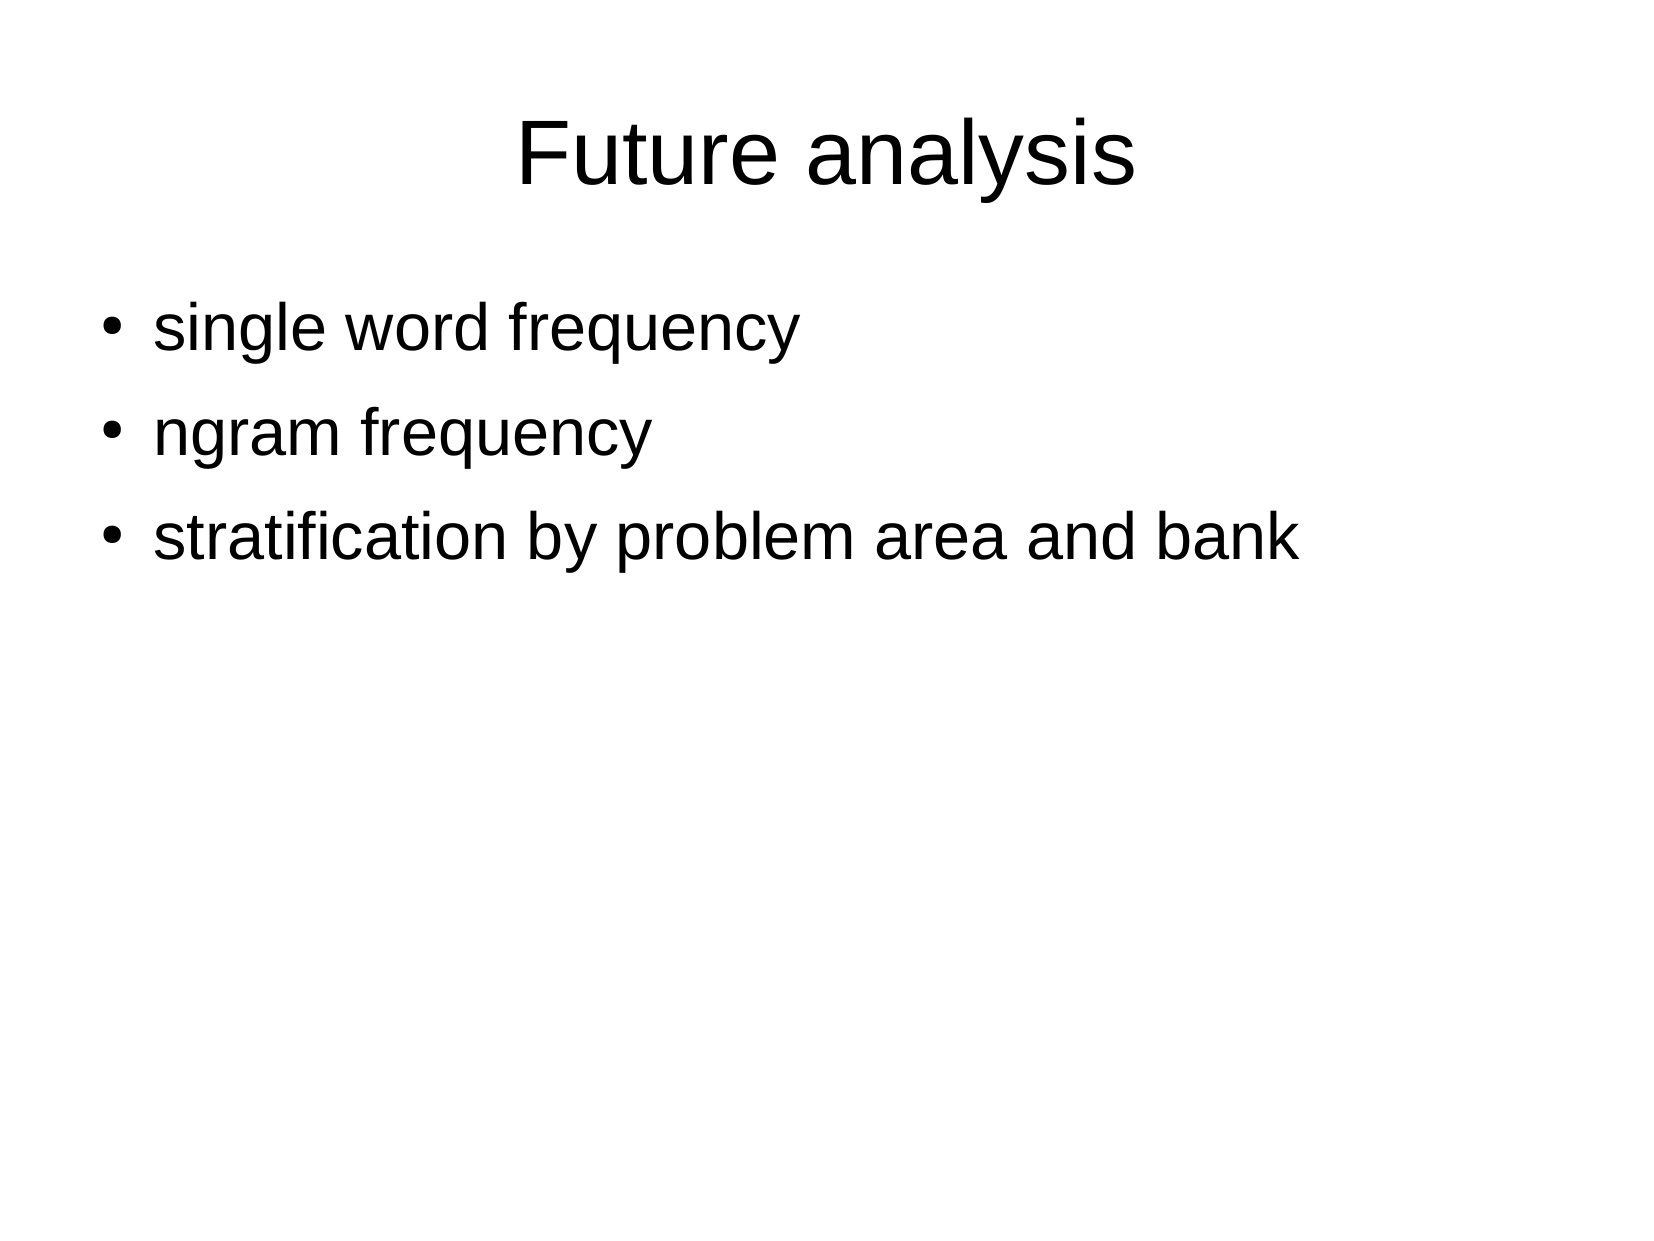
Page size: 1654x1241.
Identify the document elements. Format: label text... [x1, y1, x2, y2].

list single word frequency ngram frequency stratification by problem area and bank [82, 290, 1571, 1010]
title Future analysis [82, 49, 1571, 257]
